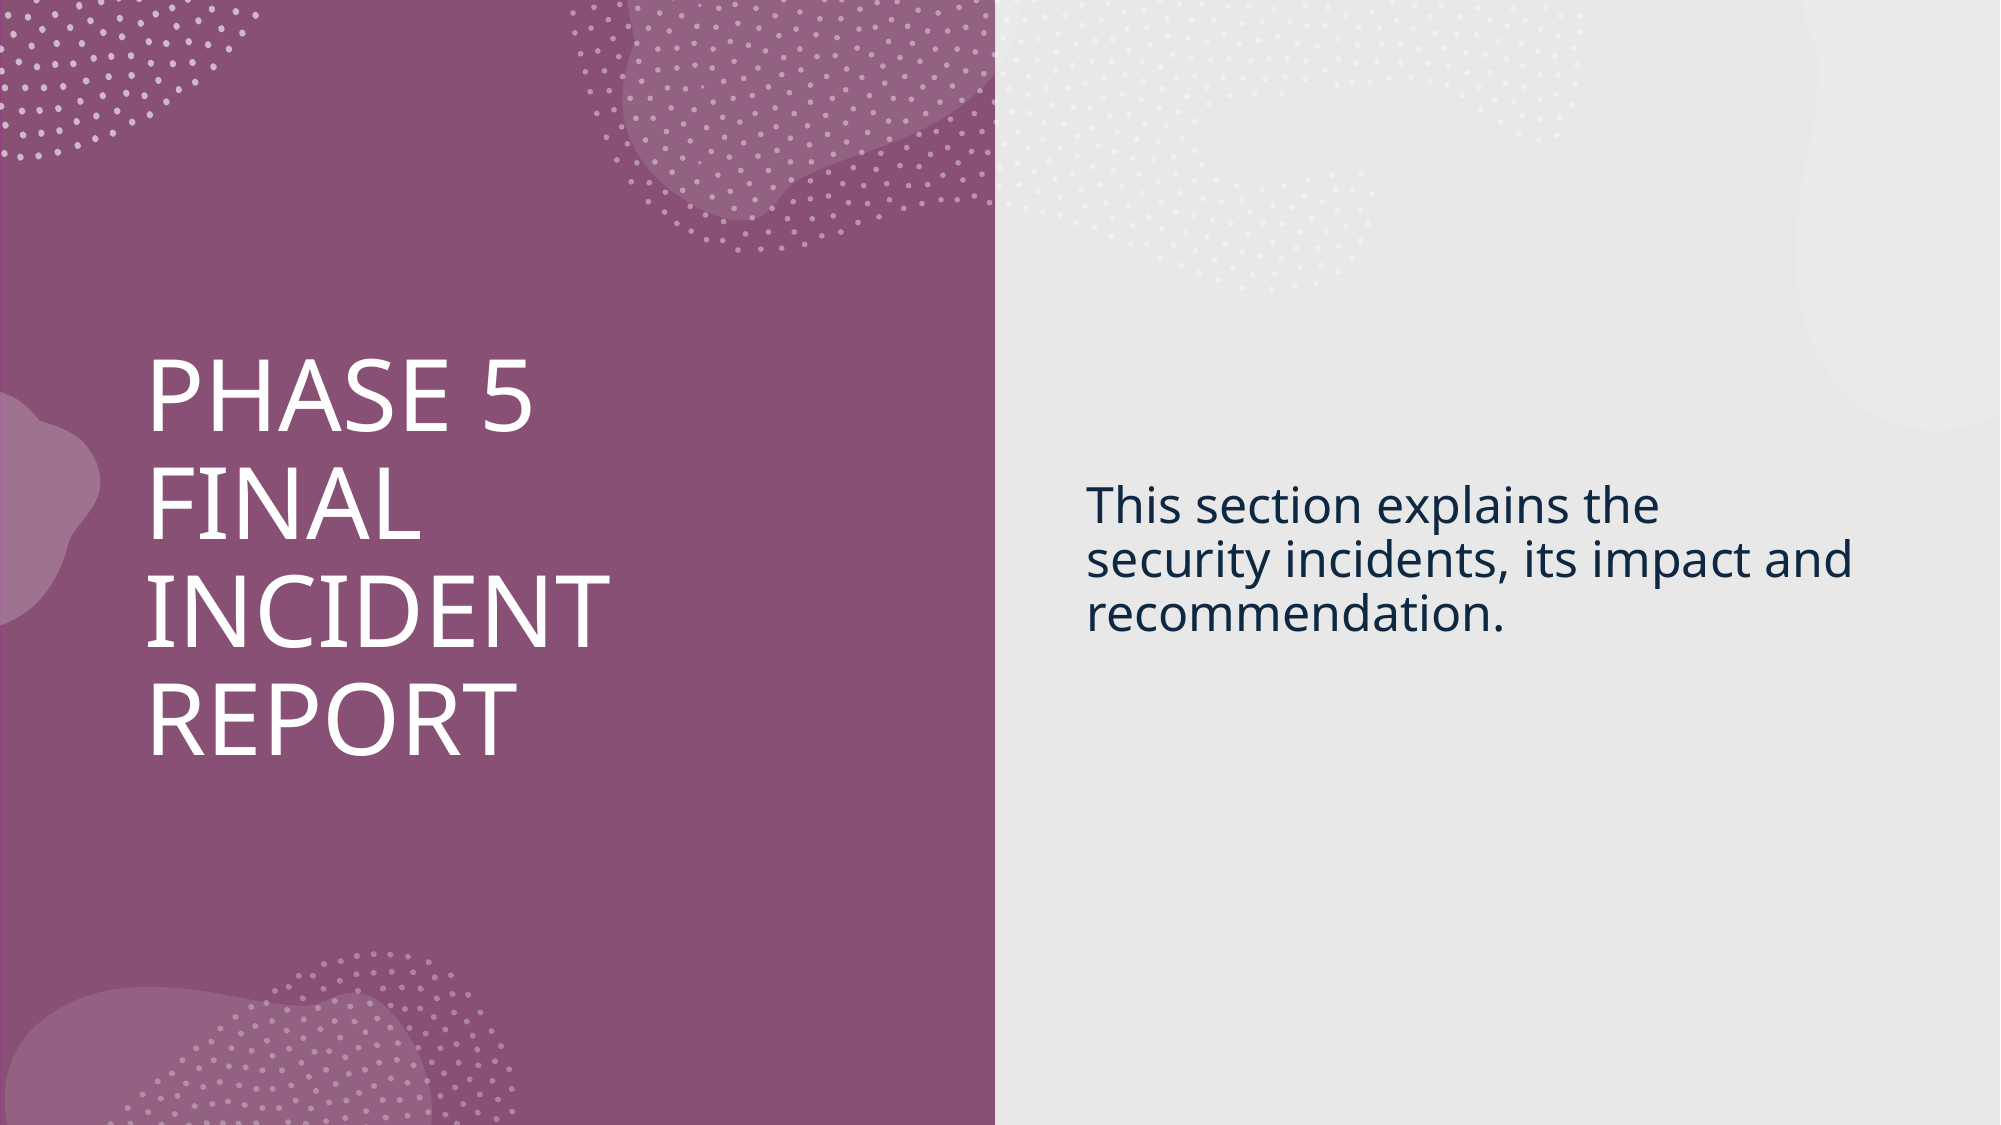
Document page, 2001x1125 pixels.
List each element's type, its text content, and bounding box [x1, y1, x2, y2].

subtitle This section explains the security incidents, its impact and recommendation. [1071, 138, 1871, 984]
text_box [0, 0, 2000, 1125]
title PHASE 5 FINAL INCIDENT REPORT [129, 138, 930, 984]
